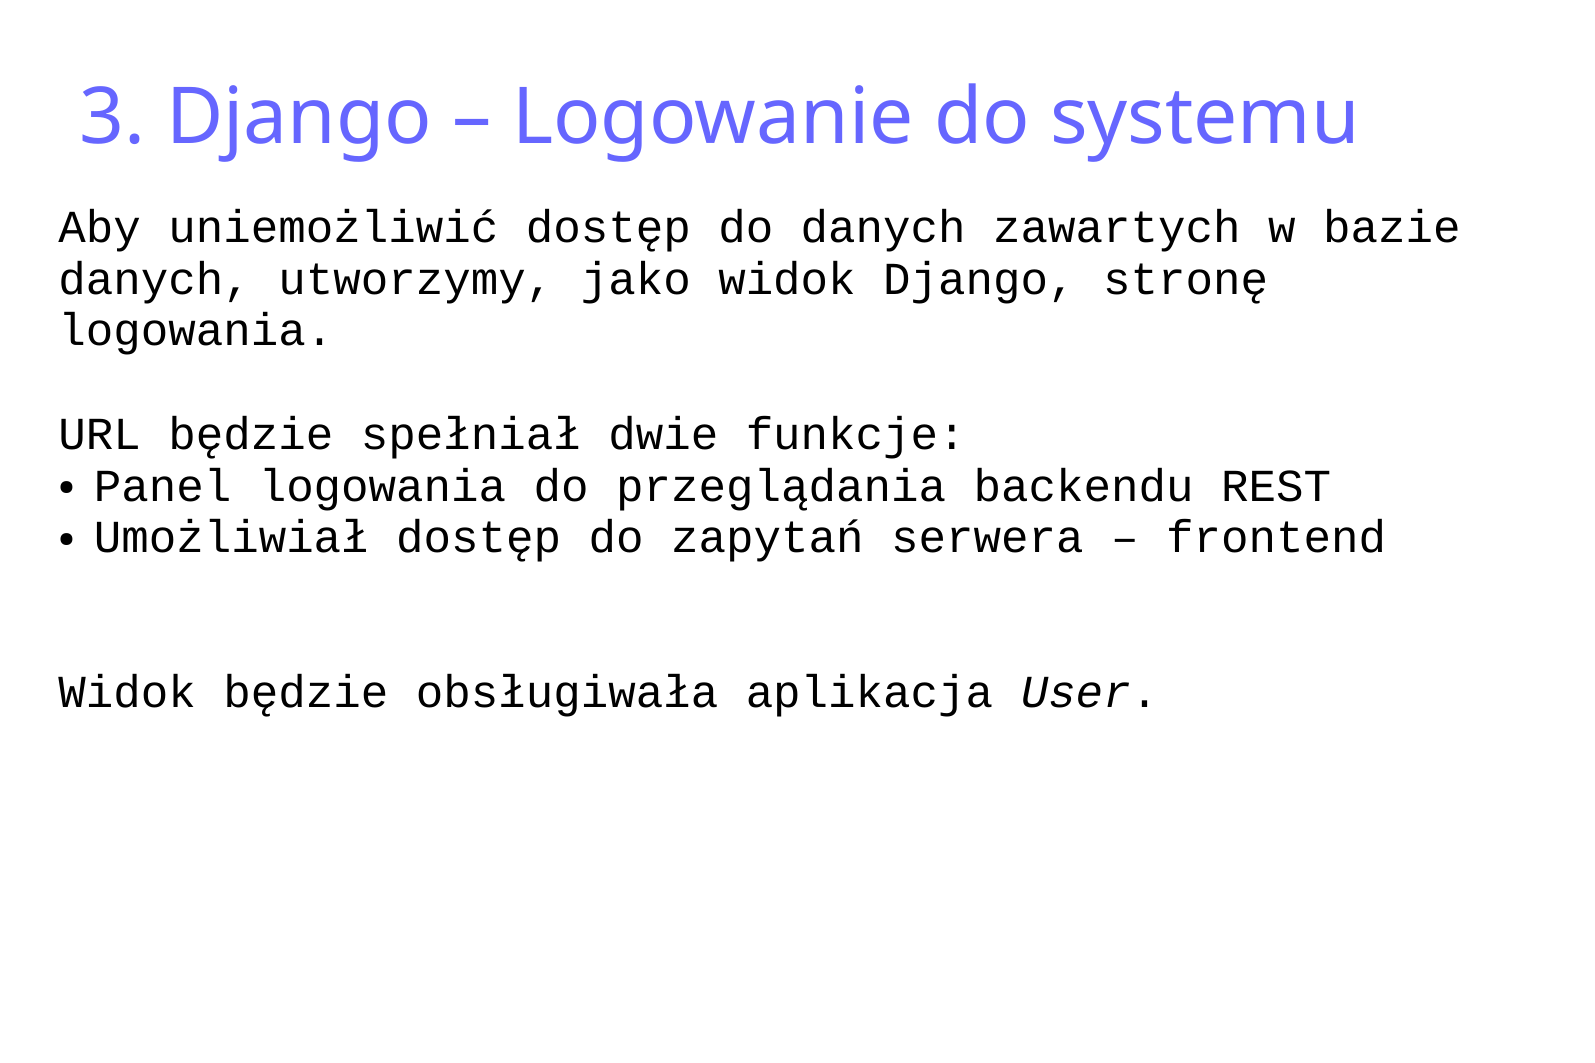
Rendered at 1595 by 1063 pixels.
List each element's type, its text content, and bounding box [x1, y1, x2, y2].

title 3. Django – Logowanie do systemu [79, 7, 1515, 255]
text_box Aby uniemożliwić dostęp do danych zawartych w bazie danych, utworzymy, jako widok Django, stronę logowania. URL będzie spełniał dwie funkcje: Panel logowania do przeglądania backendu REST Umożliwiał dostęp do zapytań serwera – frontend Widok będzie obsługiwała aplikacja User. [58, 204, 1494, 663]
